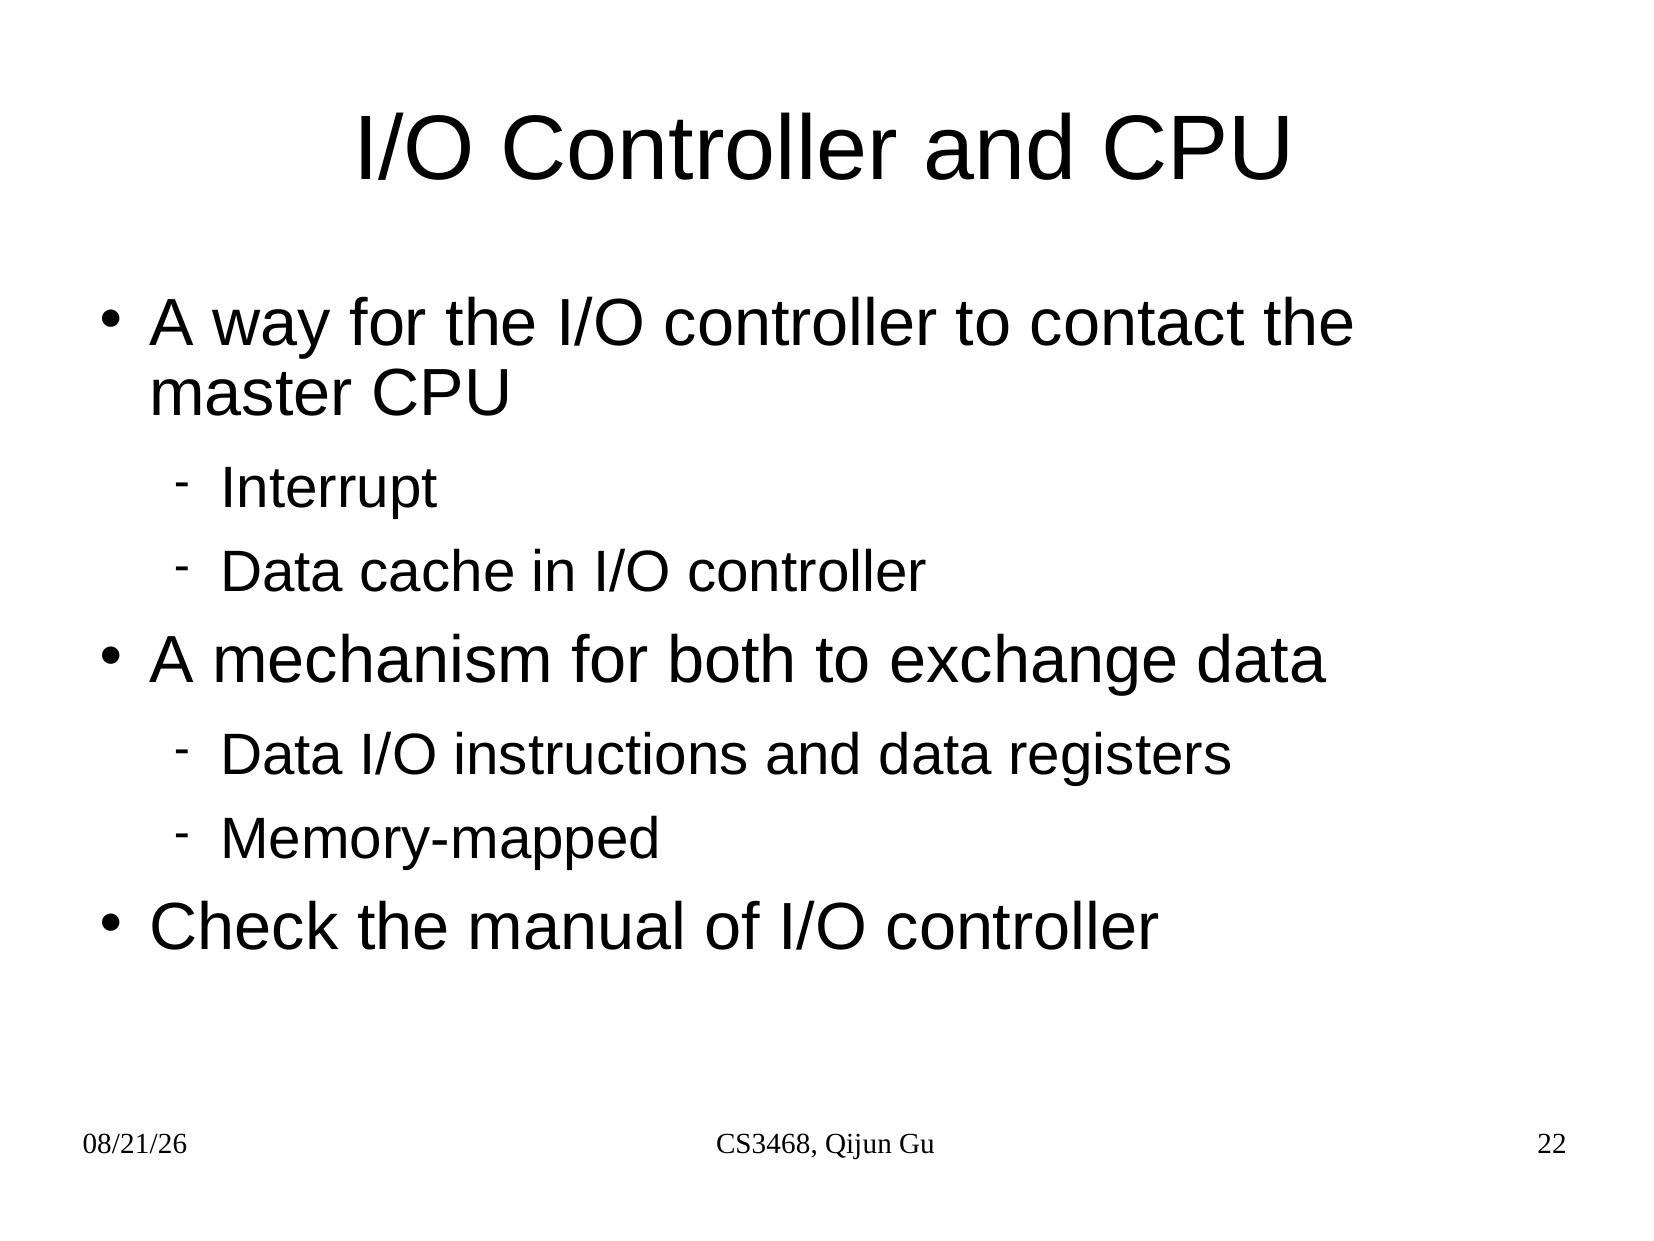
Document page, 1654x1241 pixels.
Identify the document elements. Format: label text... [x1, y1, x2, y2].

list A way for the I/O controller to contact the master CPU Interrupt Data cache in I/O controller A mechanism for both to exchange data Data I/O instructions and data registers Memory-mapped Check the manual of I/O controller [82, 290, 1567, 1091]
title I/O Controller and CPU [82, 56, 1567, 246]
